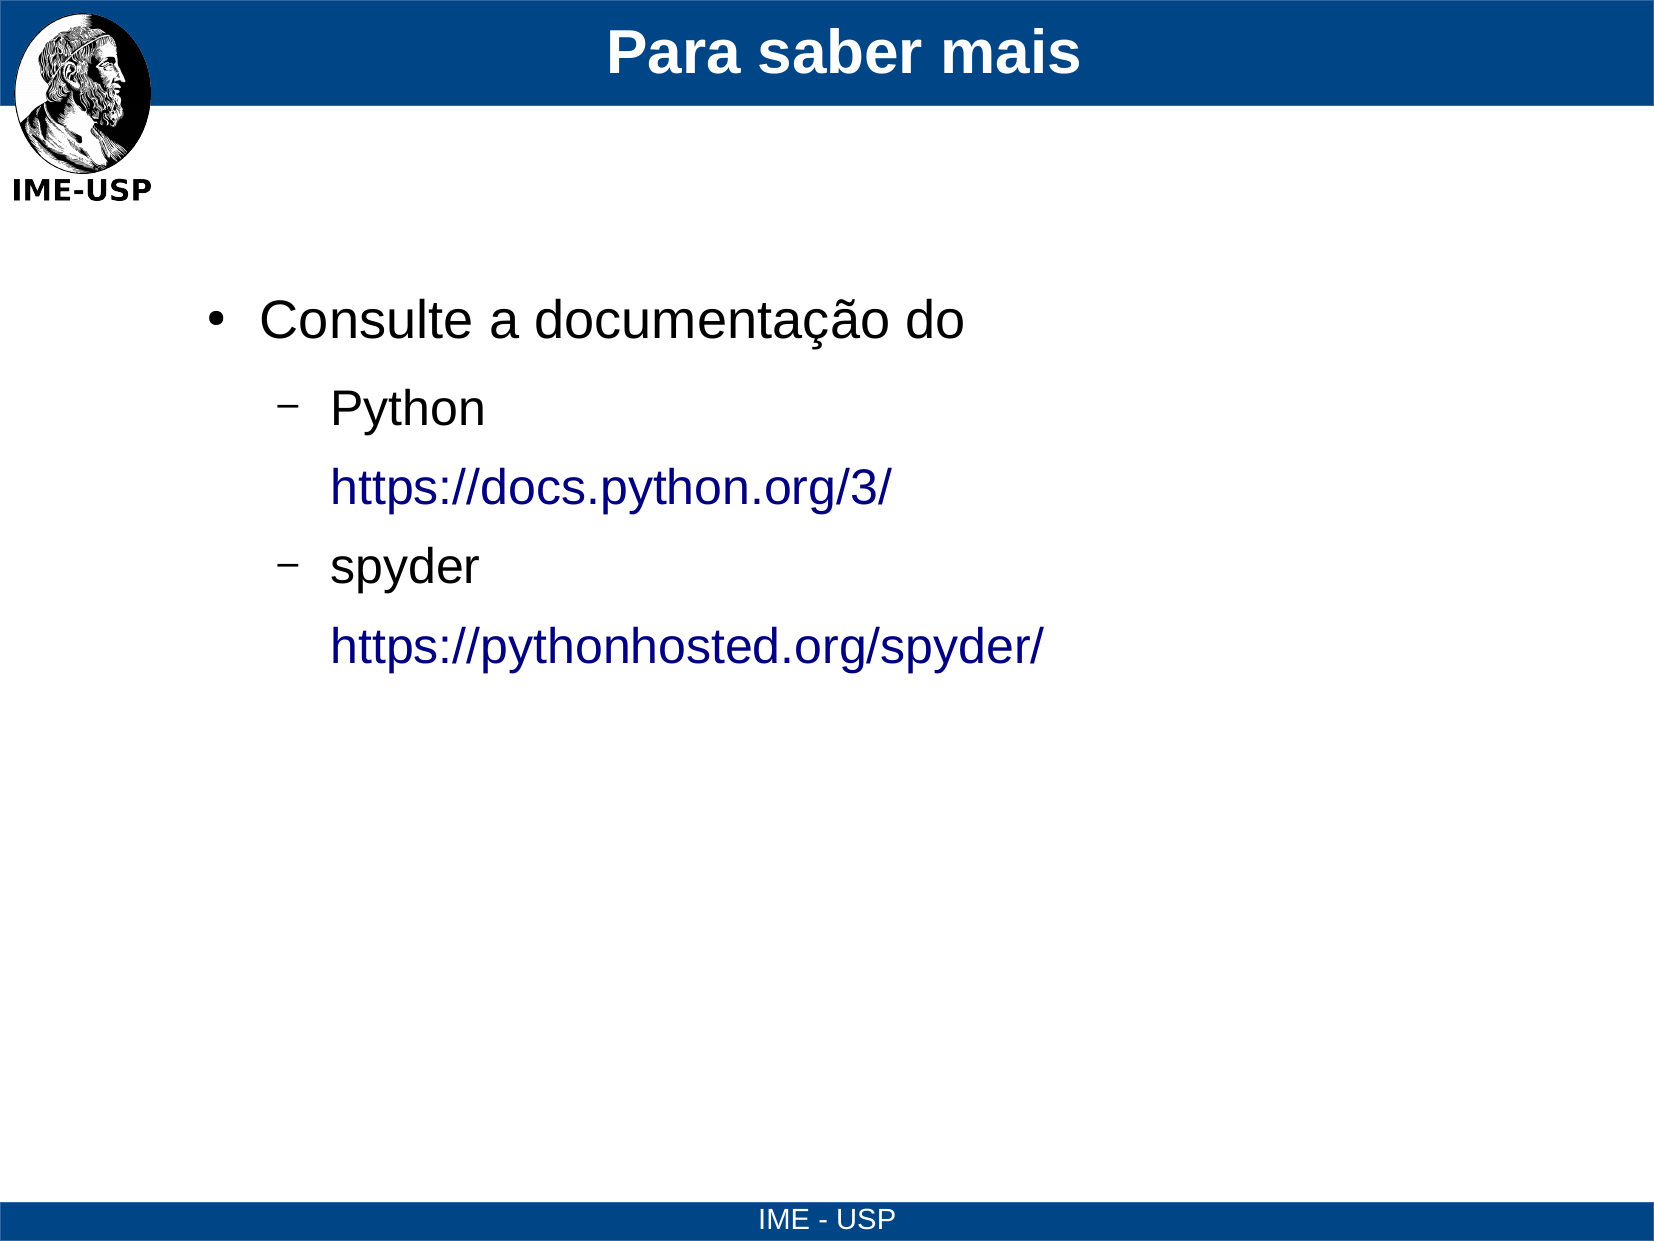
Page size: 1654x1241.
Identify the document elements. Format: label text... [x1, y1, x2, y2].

picture [14, 106, 151, 201]
list Consulte a documentação do Python https://docs.python.org/3/ spyder https://pythonhosted.org/spyder/ [188, 199, 1601, 1134]
title Para saber mais [0, 0, 1654, 106]
